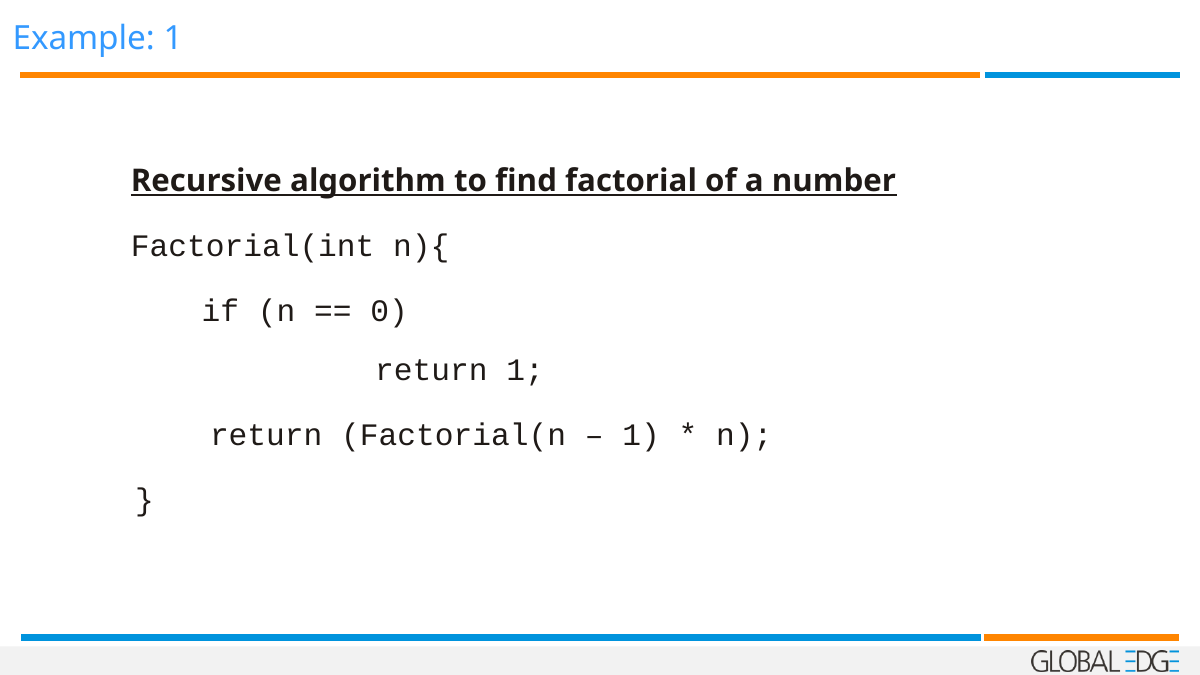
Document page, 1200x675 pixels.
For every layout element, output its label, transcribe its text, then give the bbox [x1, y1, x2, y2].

list Recursive algorithm to find factorial of a number Factorial(int n){ if (n == 0) return 1; return (Factorial(n – 1) * n); } [60, 157, 1140, 550]
picture [1031, 650, 1179, 672]
title Example: 1 [12, 9, 1088, 63]
